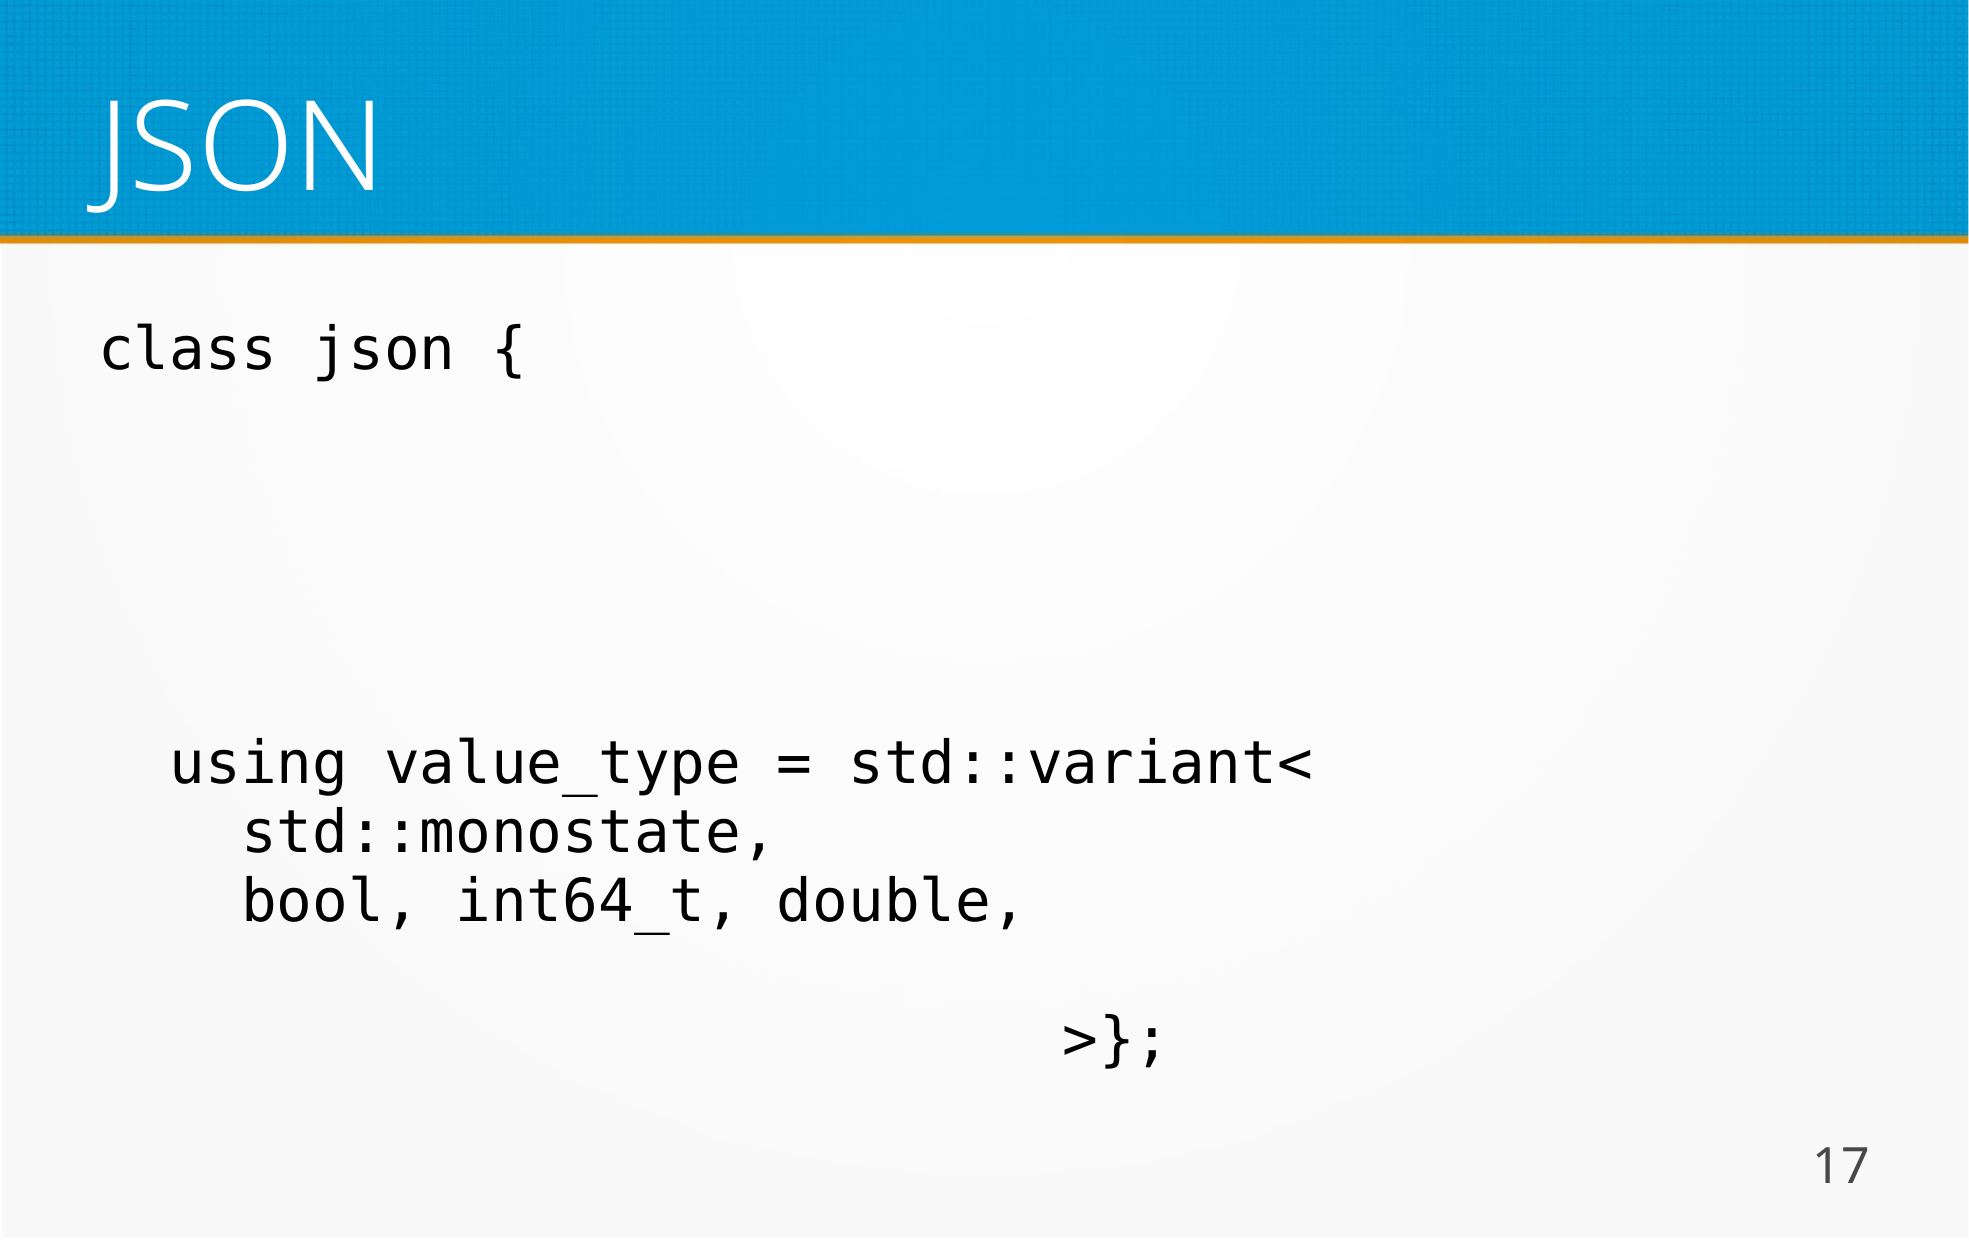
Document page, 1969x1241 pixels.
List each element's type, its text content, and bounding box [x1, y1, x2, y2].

list class json { using value_type = std::variant< std::monostate, bool, int64_t, double, >}; [98, 315, 1861, 1081]
picture [0, 233, 1969, 1241]
title JSON [98, 19, 1870, 227]
